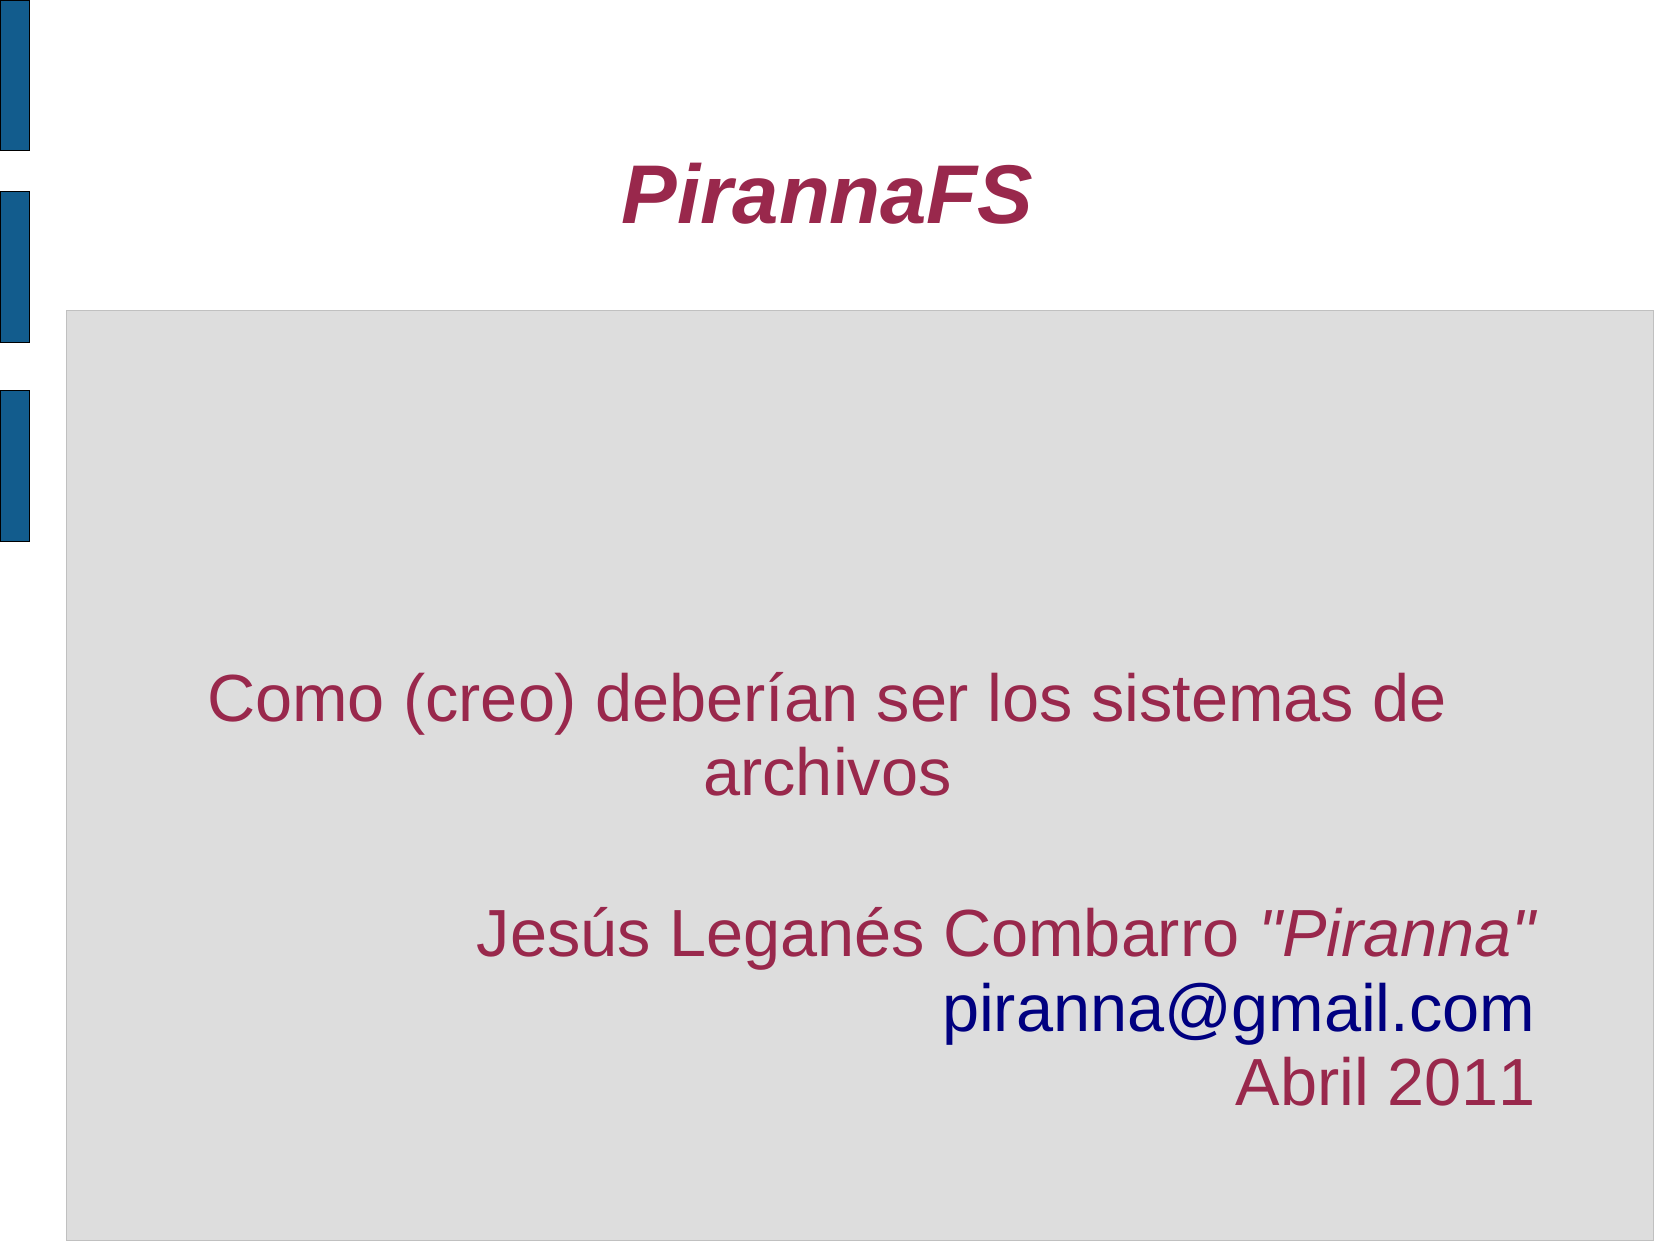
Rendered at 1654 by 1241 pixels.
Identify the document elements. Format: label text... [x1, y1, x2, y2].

subtitle Como (creo) deberían ser los sistemas de archivos [121, 344, 1534, 1127]
title PirannaFS [121, 91, 1534, 299]
text_box Jesús Leganés Combarro "Piranna" piranna@gmail.com Abril 2011 [123, 895, 1536, 1121]
